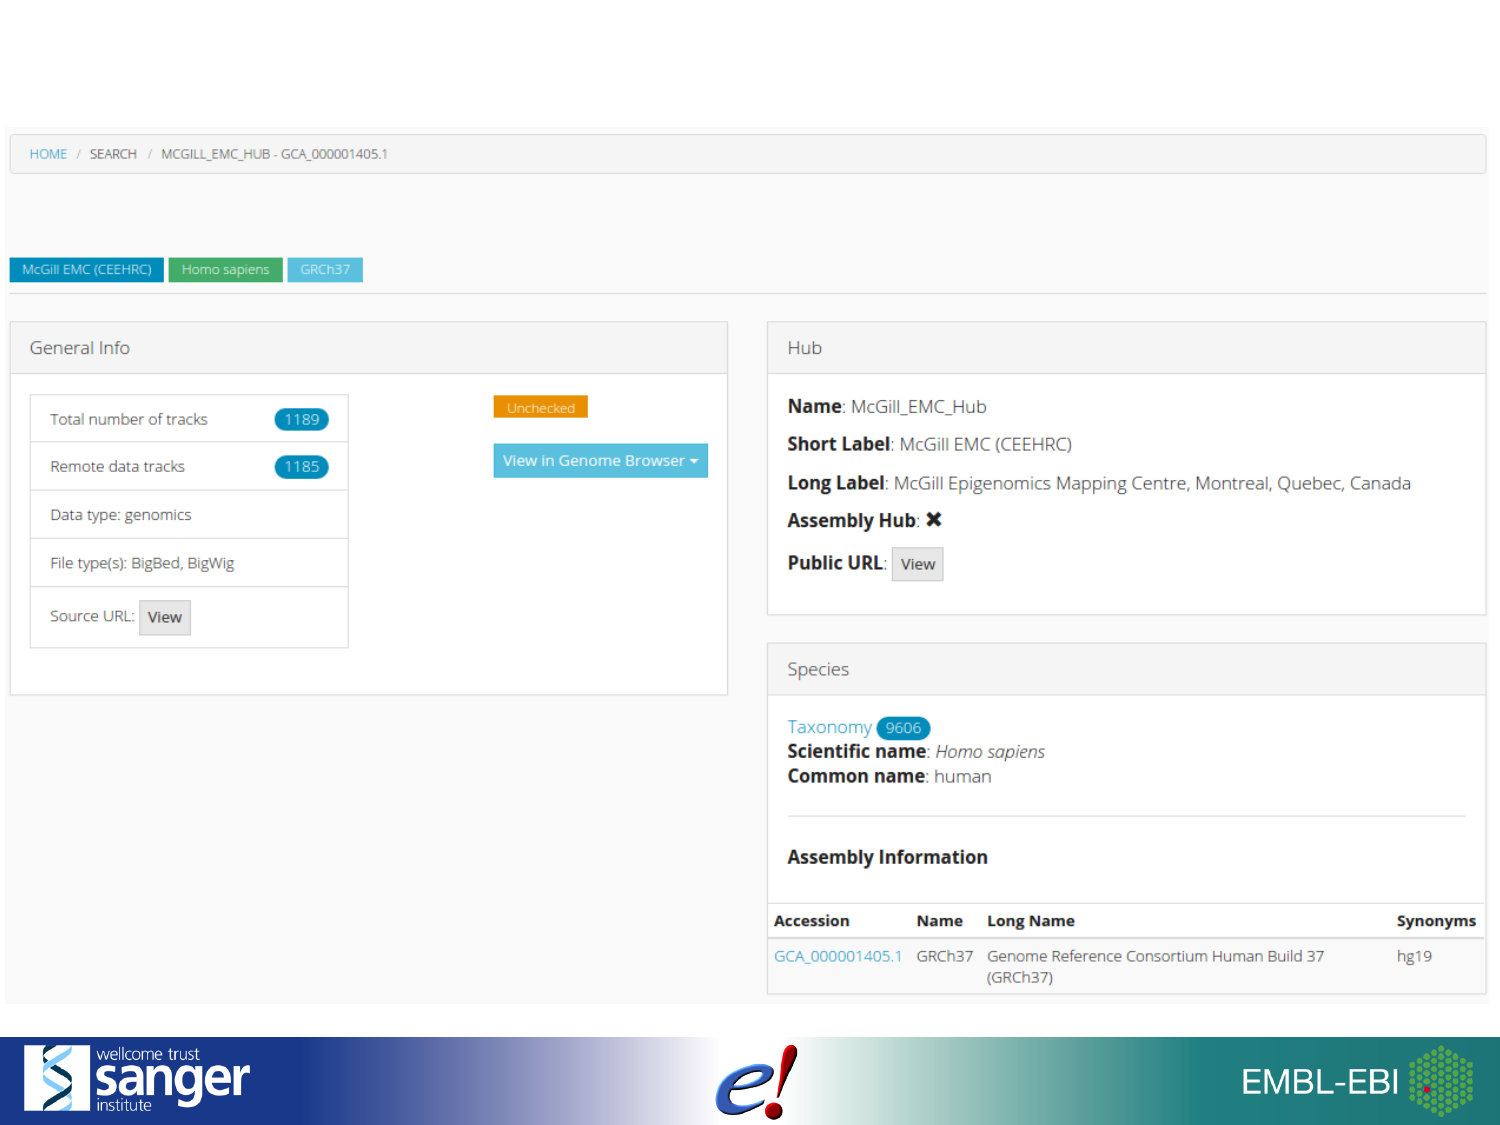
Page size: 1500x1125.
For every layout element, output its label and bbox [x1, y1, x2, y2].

picture [5, 127, 1489, 1004]
picture [0, 1037, 1500, 1125]
